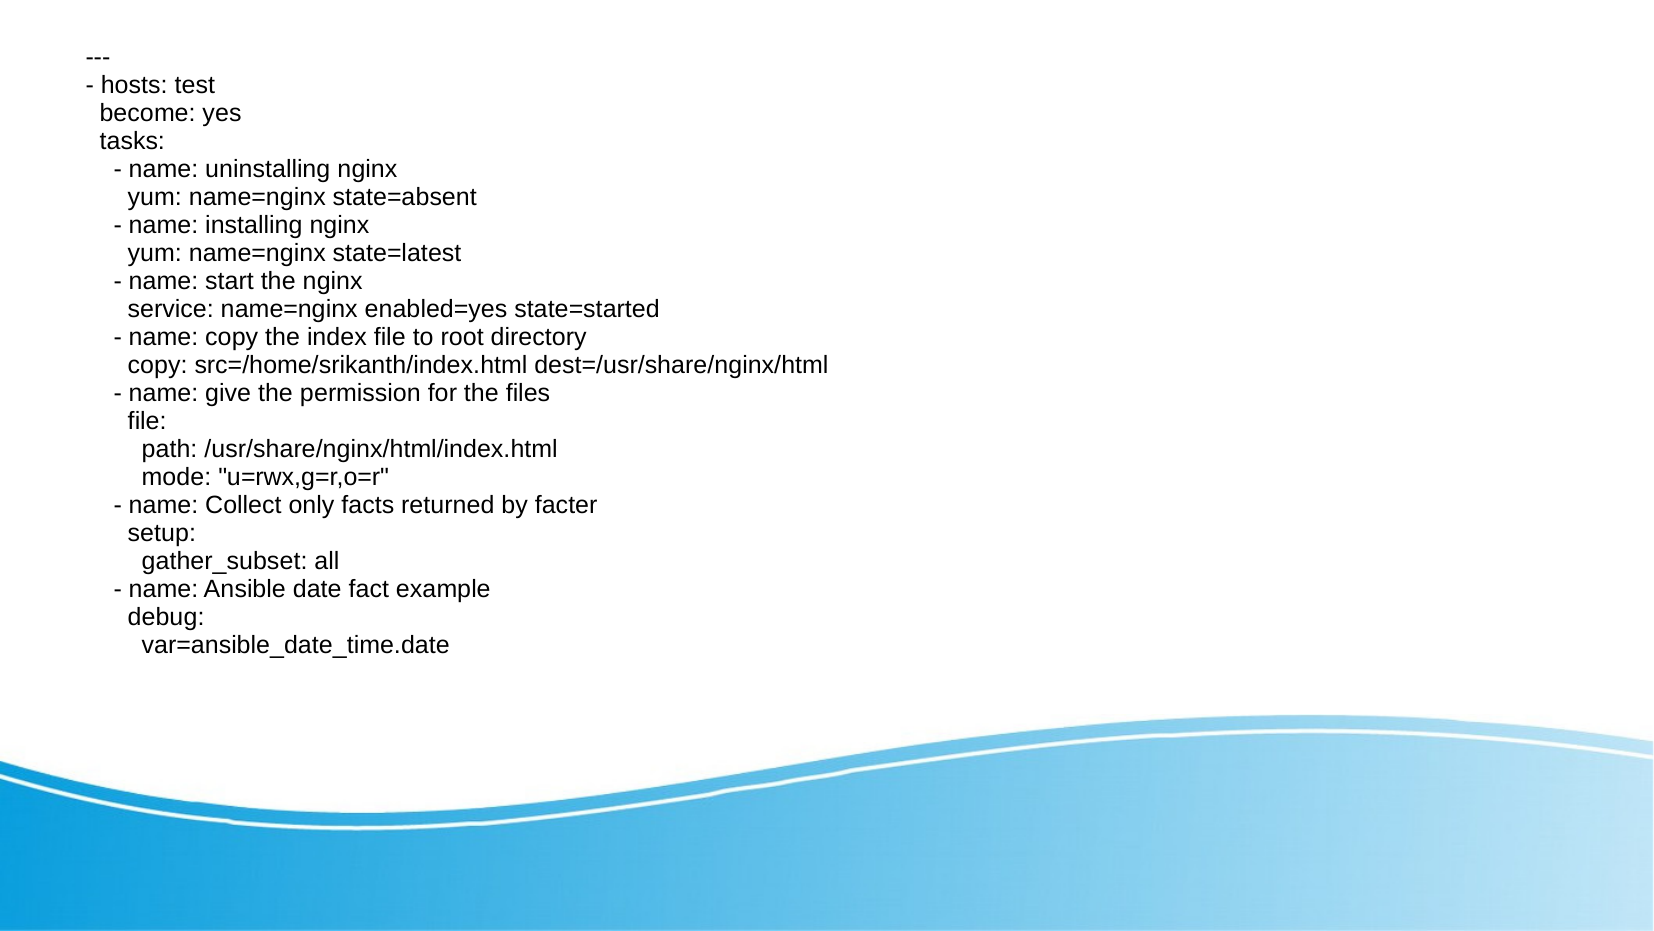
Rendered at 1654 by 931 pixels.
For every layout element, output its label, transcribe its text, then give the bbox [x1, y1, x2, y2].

text_box --- - hosts: test become: yes tasks: - name: uninstalling nginx yum: name=nginx state=absent - name: installing nginx yum: name=nginx state=latest - name: start the nginx service: name=nginx enabled=yes state=started - name: copy the index file to root directory copy: src=/home/srikanth/index.html dest=/usr/share/nginx/html - name: give the permission for the files file: path: /usr/share/nginx/html/index.html mode: "u=rwx,g=r,o=r" - name: Collect only facts returned by facter setup: gather_subset: all - name: Ansible date fact example debug: var=ansible_date_time.date [70, 35, 851, 697]
picture [0, 714, 1654, 931]
